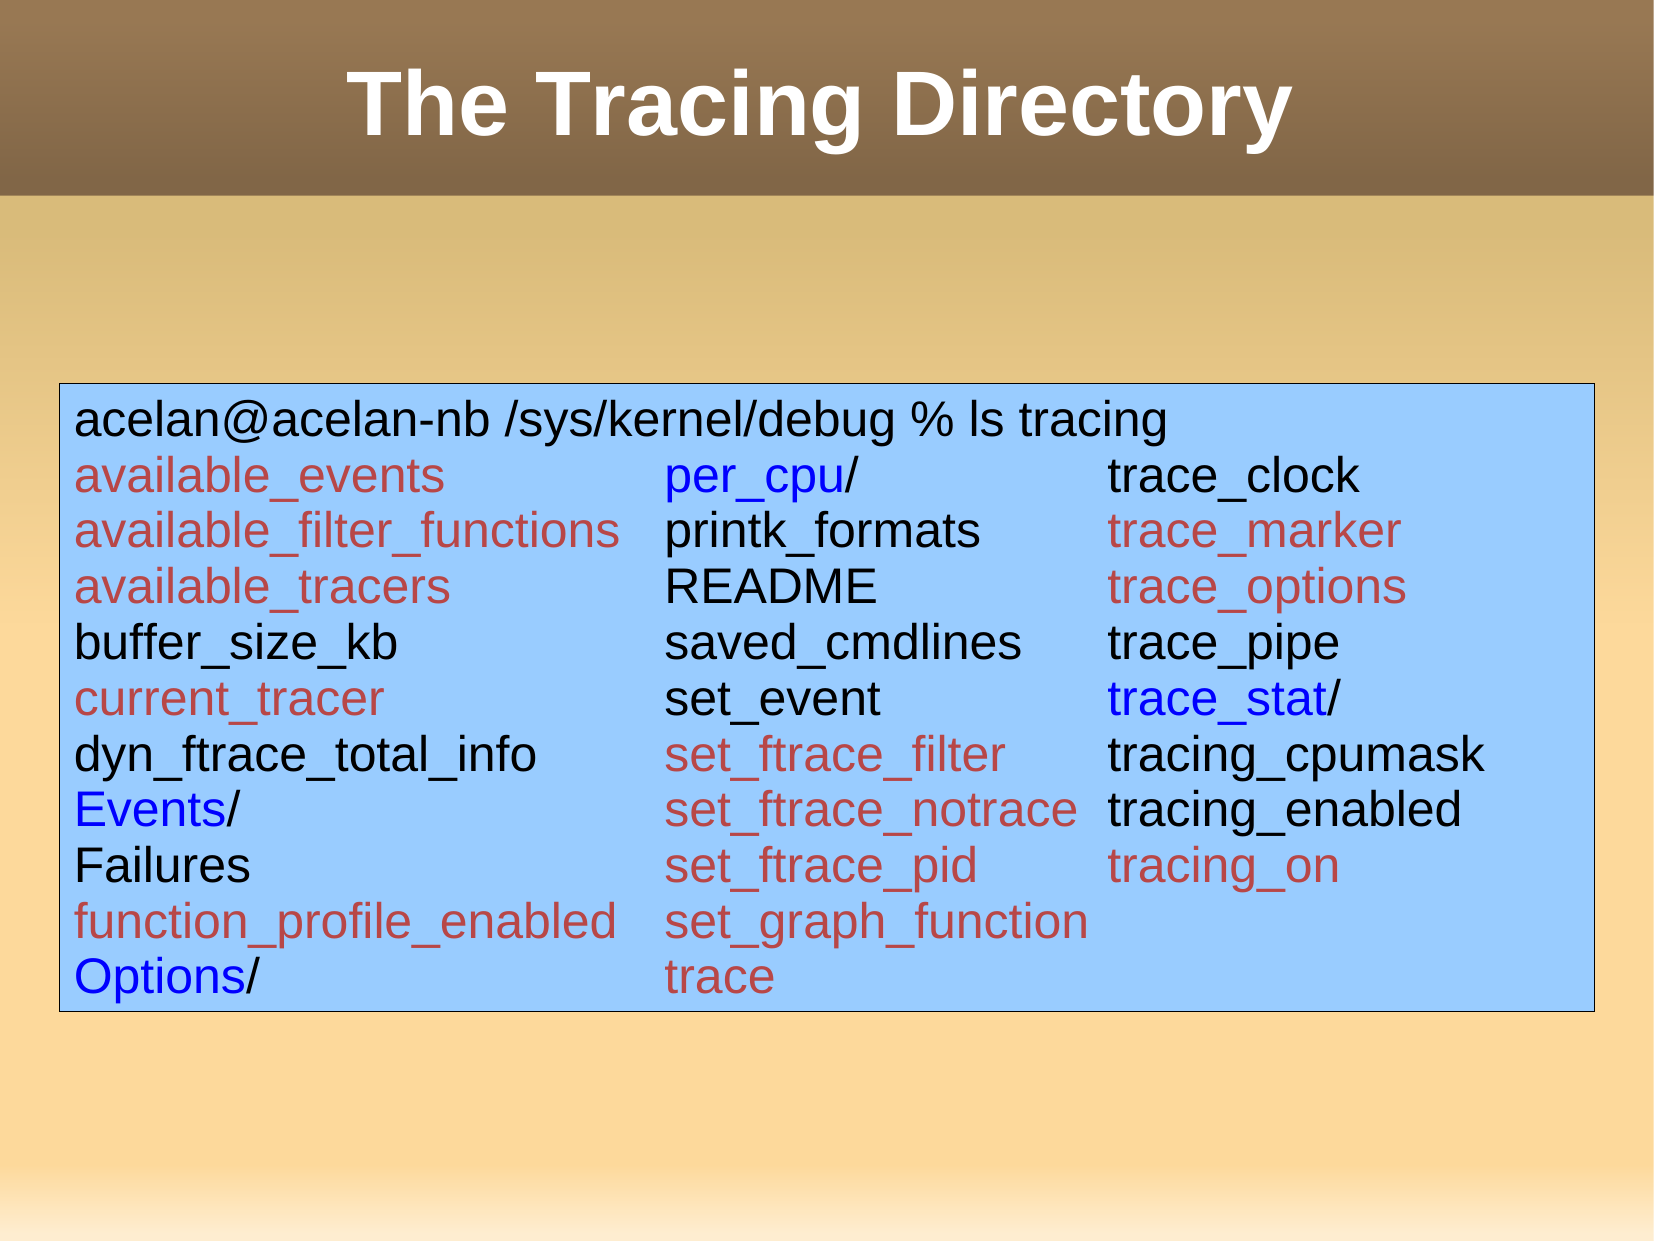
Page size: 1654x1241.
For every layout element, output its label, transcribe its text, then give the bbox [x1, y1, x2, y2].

title The Tracing Directory [76, 7, 1565, 200]
picture [0, 0, 1654, 1241]
text_box acelan@acelan-nb /sys/kernel/debug % ls tracing available_events per_cpu/ trace_clock available_filter_functions printk_formats trace_marker available_tracers README trace_options buffer_size_kb saved_cmdlines trace_pipe current_tracer set_event trace_stat/ dyn_ftrace_total_info set_ftrace_filter tracing_cpumask Events/ set_ftrace_notrace tracing_enabled Failures set_ftrace_pid tracing_on function_profile_enabled set_graph_function Options/ trace [59, 383, 1595, 1012]
